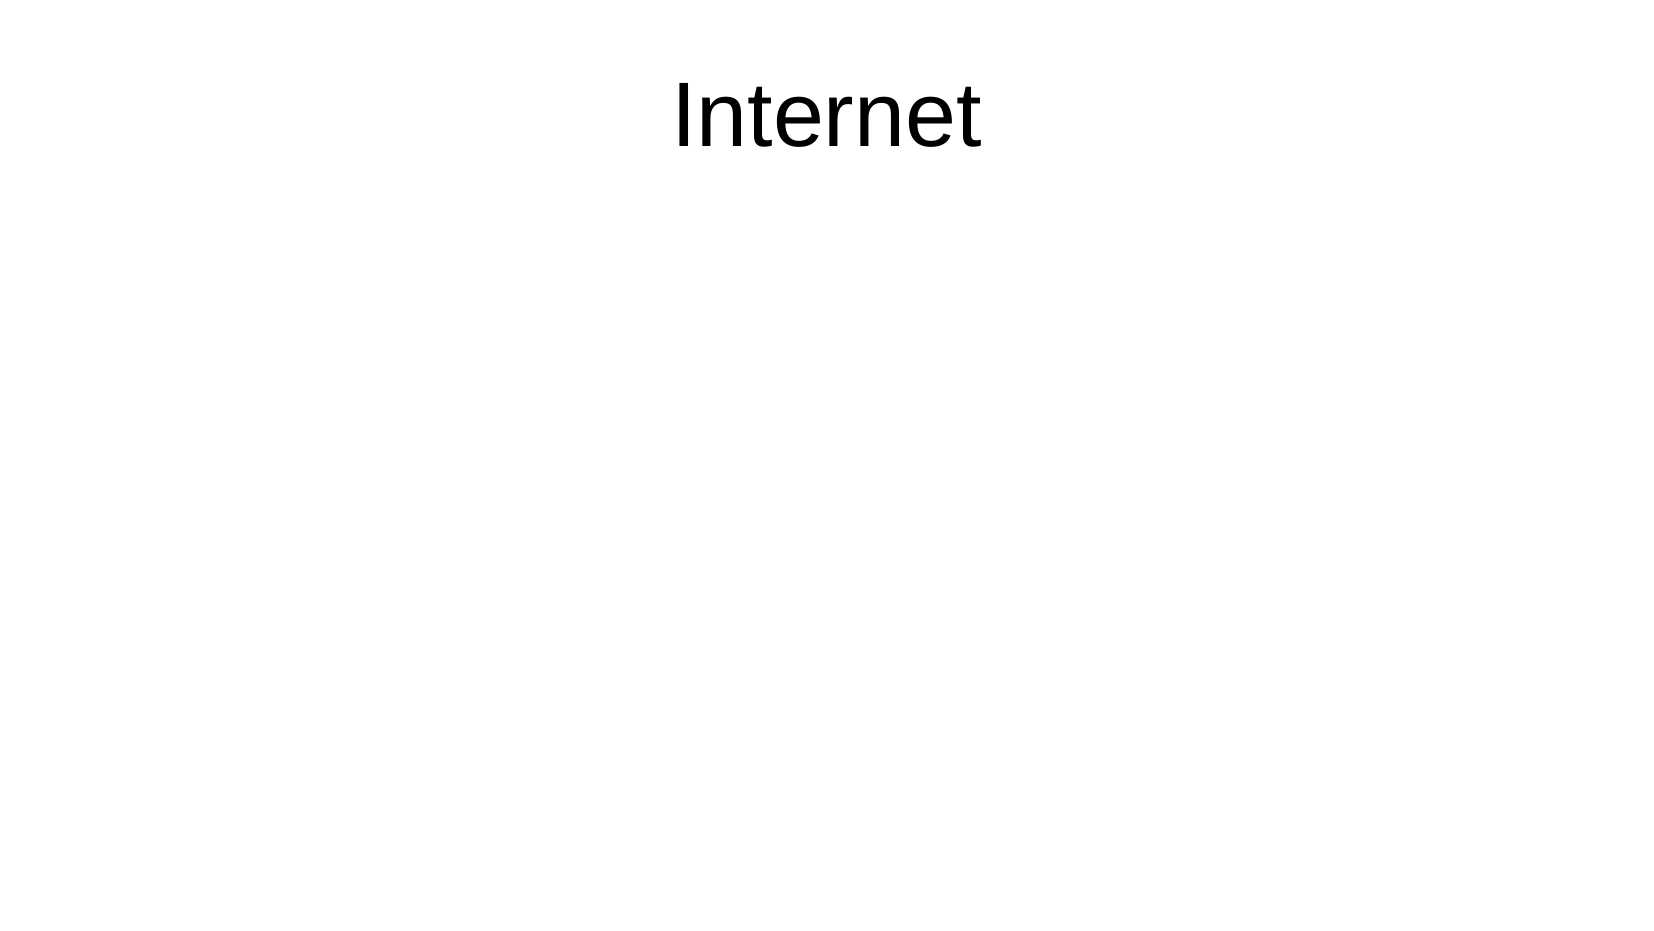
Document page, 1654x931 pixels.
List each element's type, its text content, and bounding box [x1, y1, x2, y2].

title Internet [82, 37, 1571, 193]
